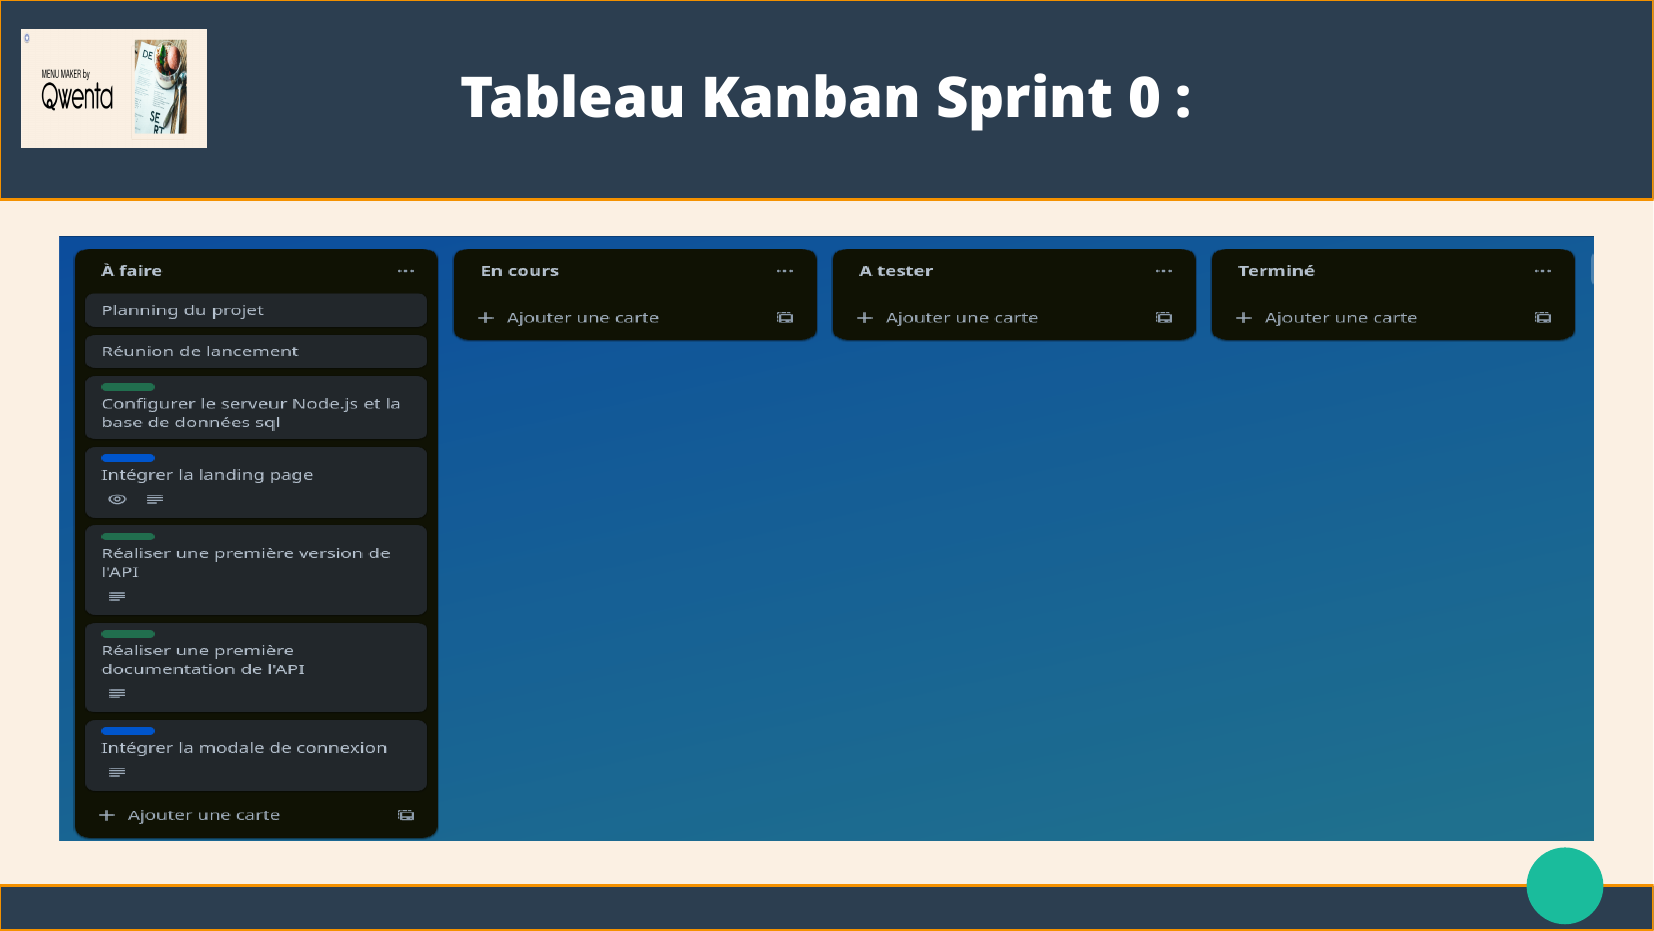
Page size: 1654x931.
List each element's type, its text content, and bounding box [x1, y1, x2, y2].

picture [59, 236, 1594, 842]
title Tableau Kanban Sprint 0 : [59, 37, 1595, 155]
picture [21, 29, 207, 148]
